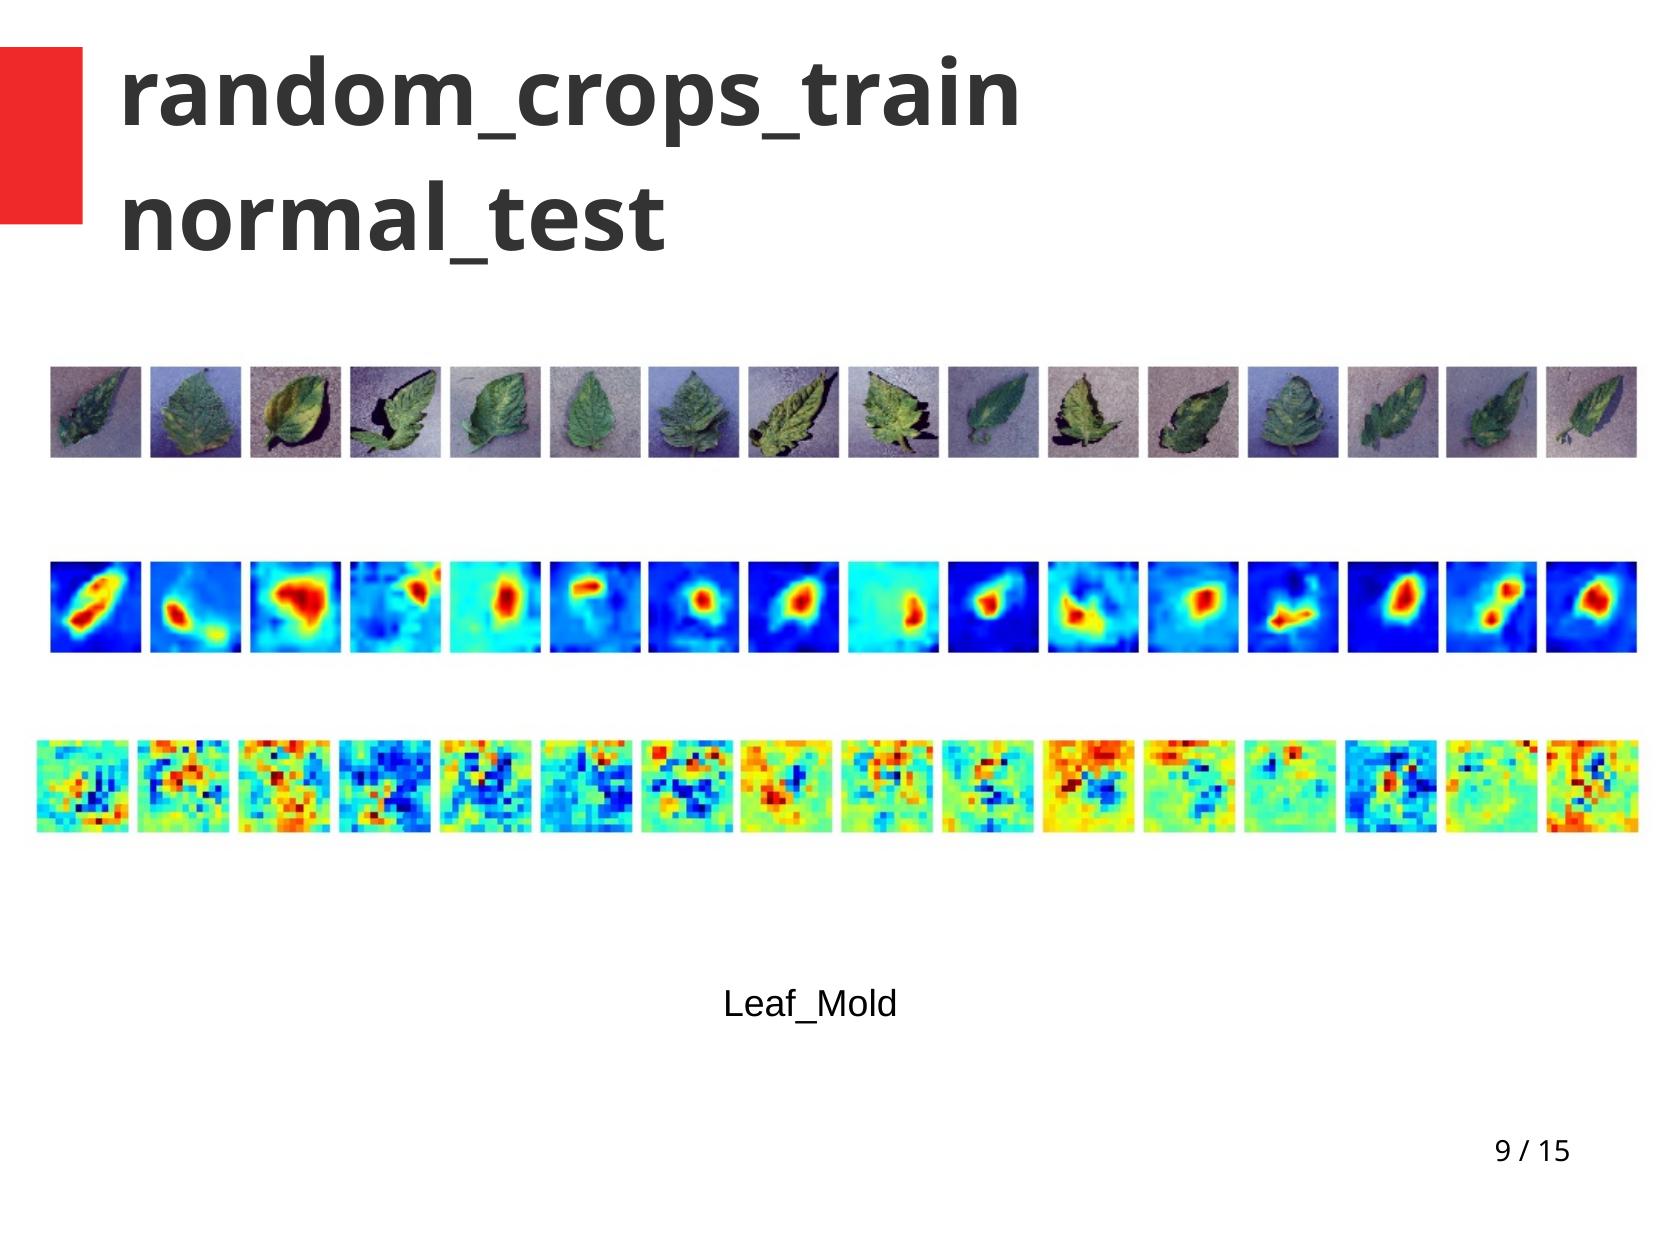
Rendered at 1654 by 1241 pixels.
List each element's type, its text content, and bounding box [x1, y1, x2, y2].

text_box Leaf_Mold [708, 975, 913, 1032]
picture [0, 350, 1654, 496]
picture [0, 545, 1654, 691]
picture [0, 725, 1654, 871]
title random_crops_train normal_test [118, 45, 1571, 260]
